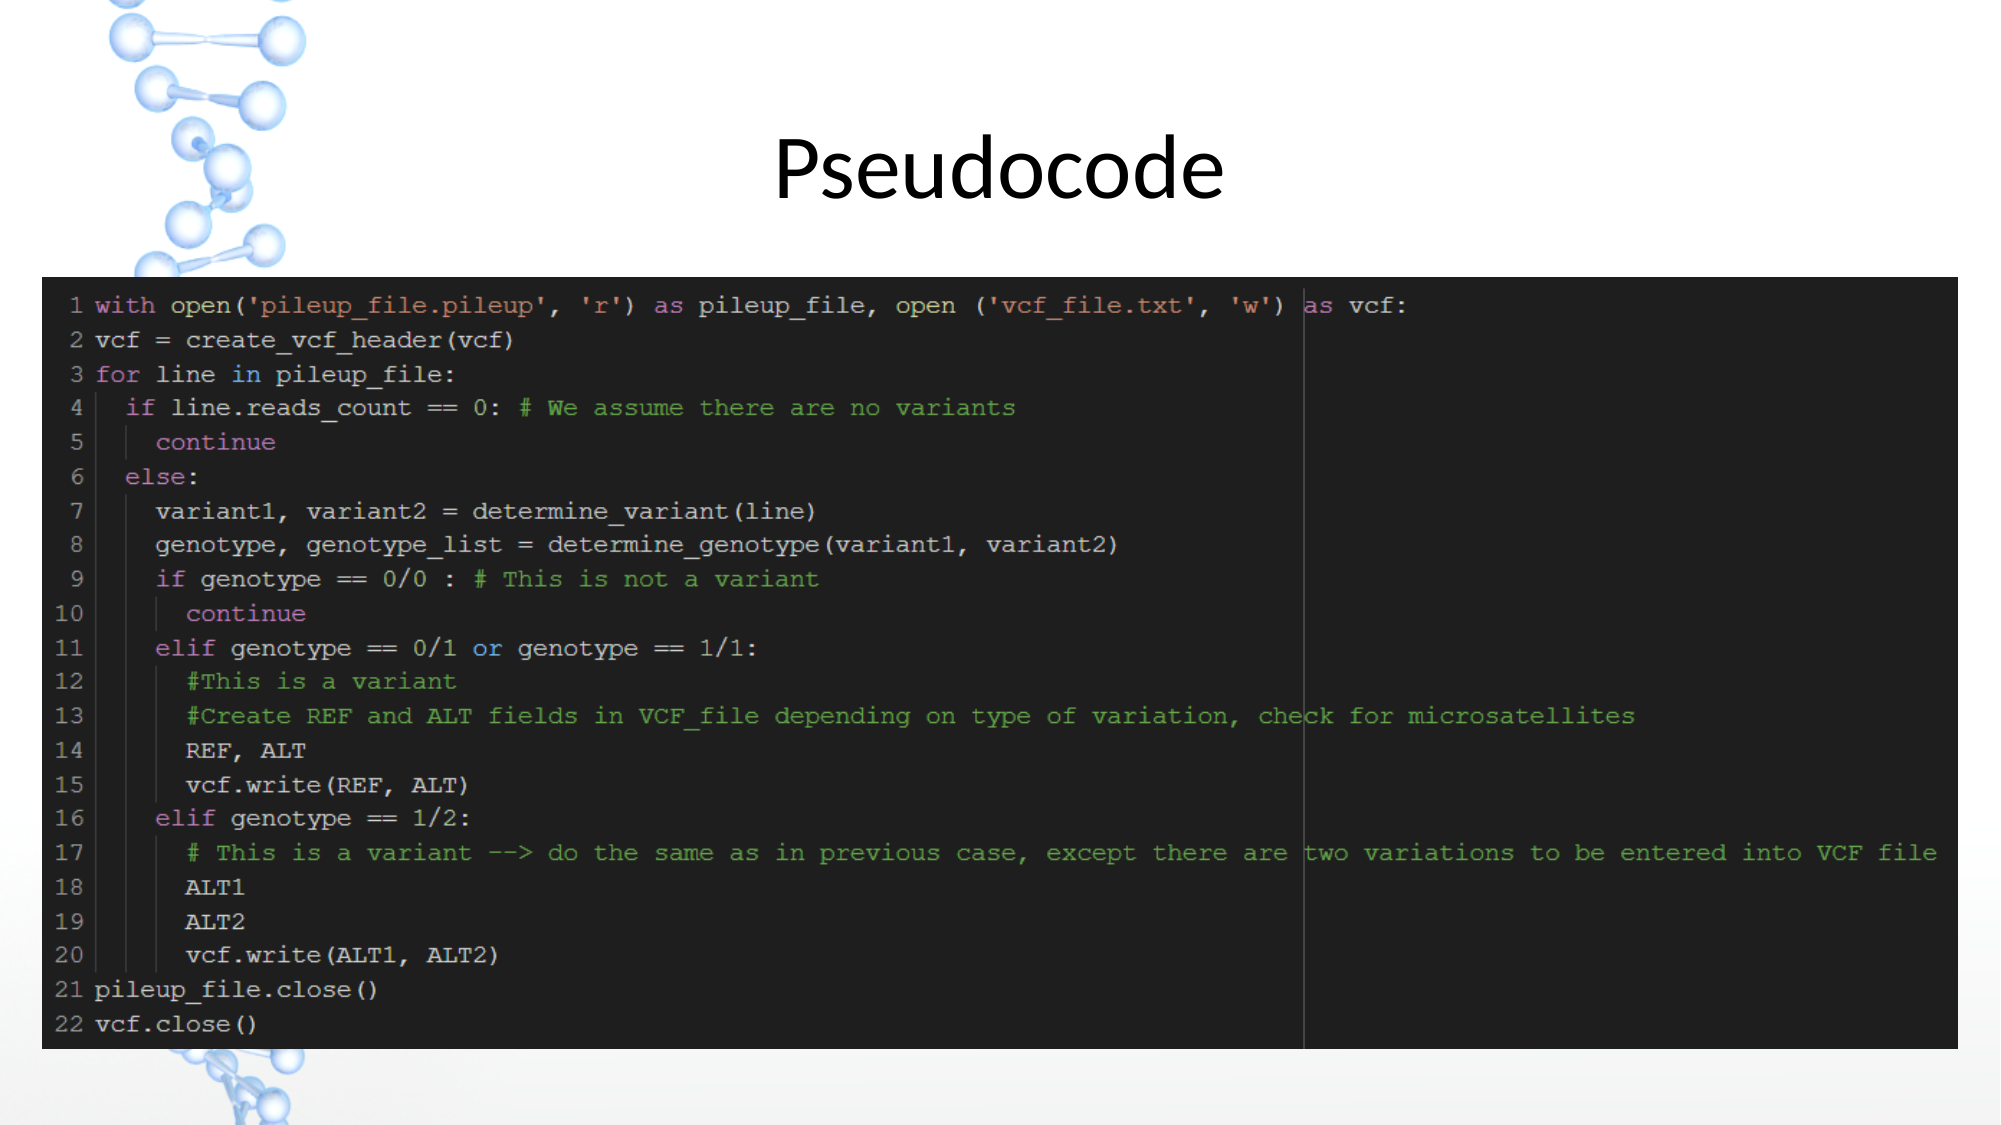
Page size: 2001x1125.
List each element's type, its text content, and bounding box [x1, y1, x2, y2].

title Pseudocode [137, 59, 1863, 277]
picture [0, 0, 2001, 1125]
